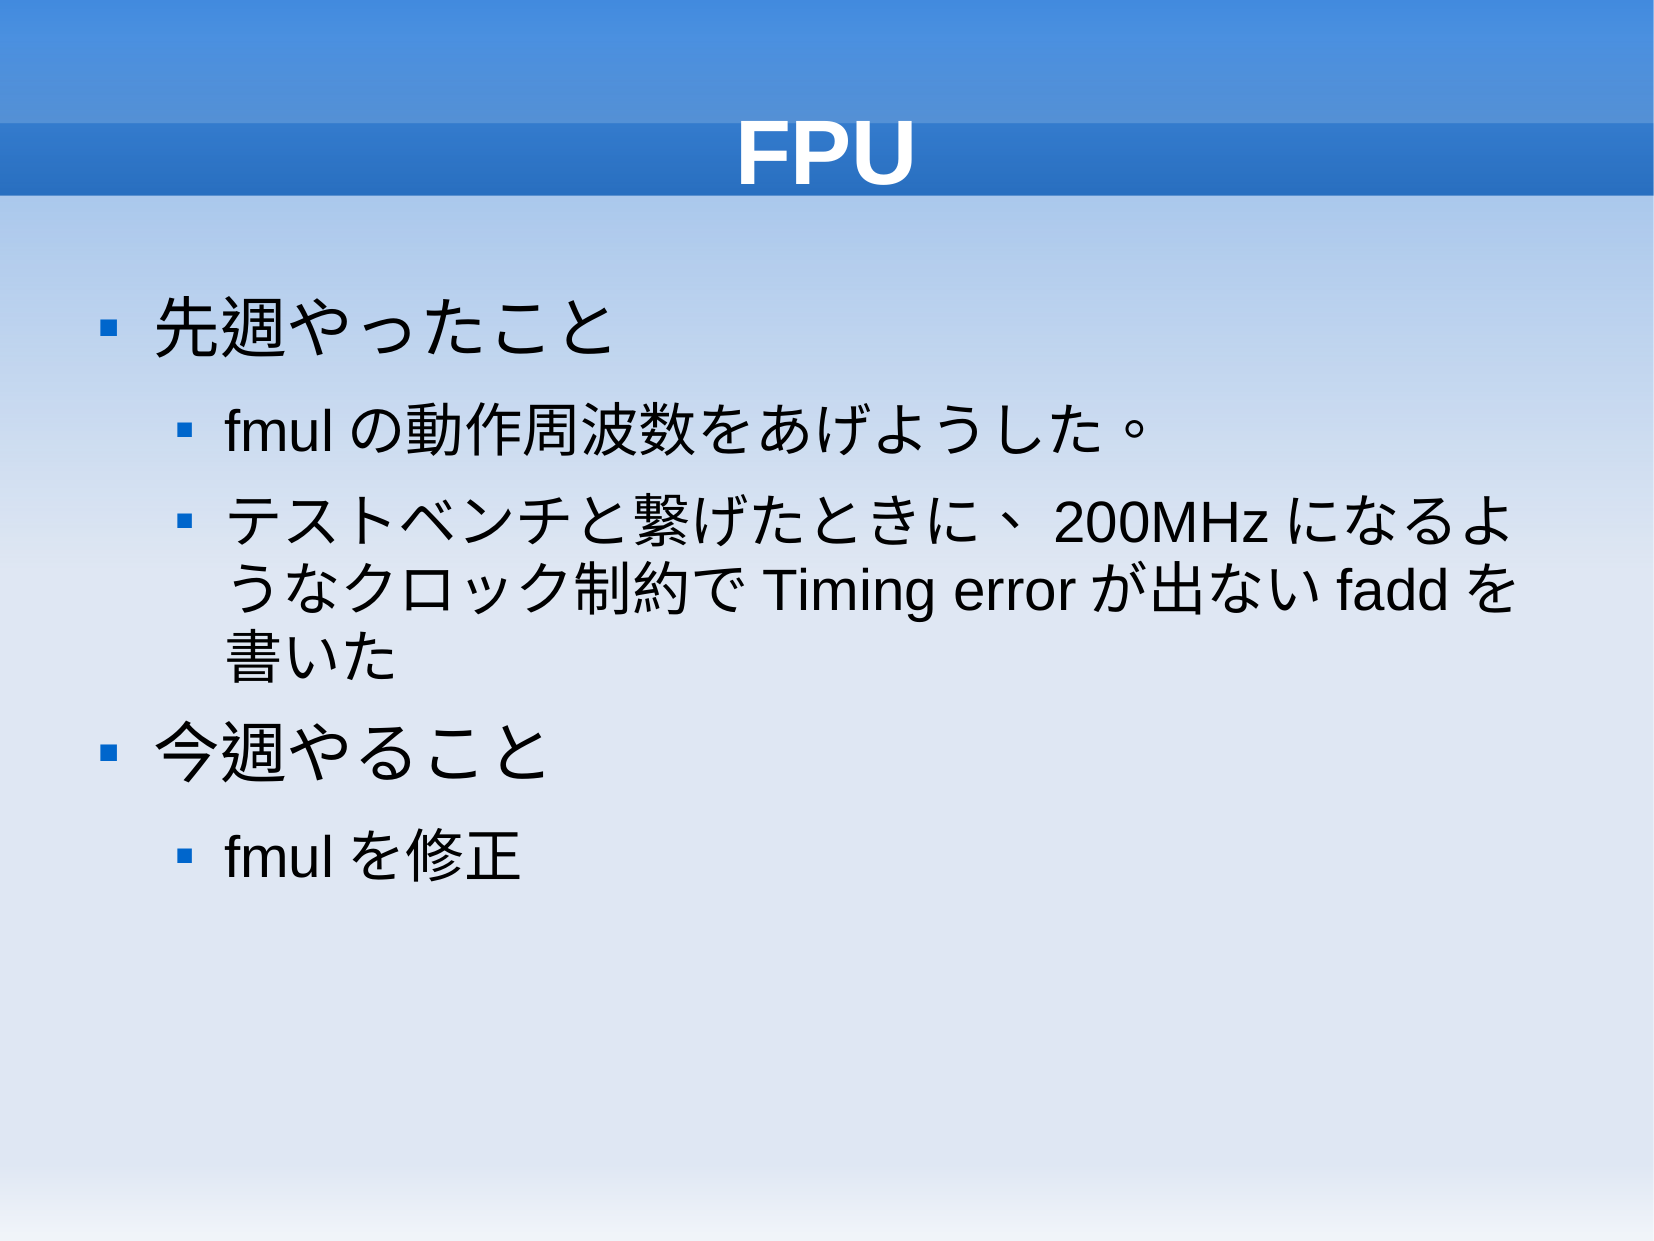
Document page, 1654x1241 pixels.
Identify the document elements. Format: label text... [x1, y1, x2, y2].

picture [0, 0, 1654, 1241]
title FPU [82, 49, 1571, 257]
list 先週やったこと fmulの動作周波数をあげようした。 テストベンチと繋げたときに、200MHzになるようなクロック制約でTiming errorが出ないfaddを書いた 今週やること fmulを修正 [82, 290, 1571, 1109]
